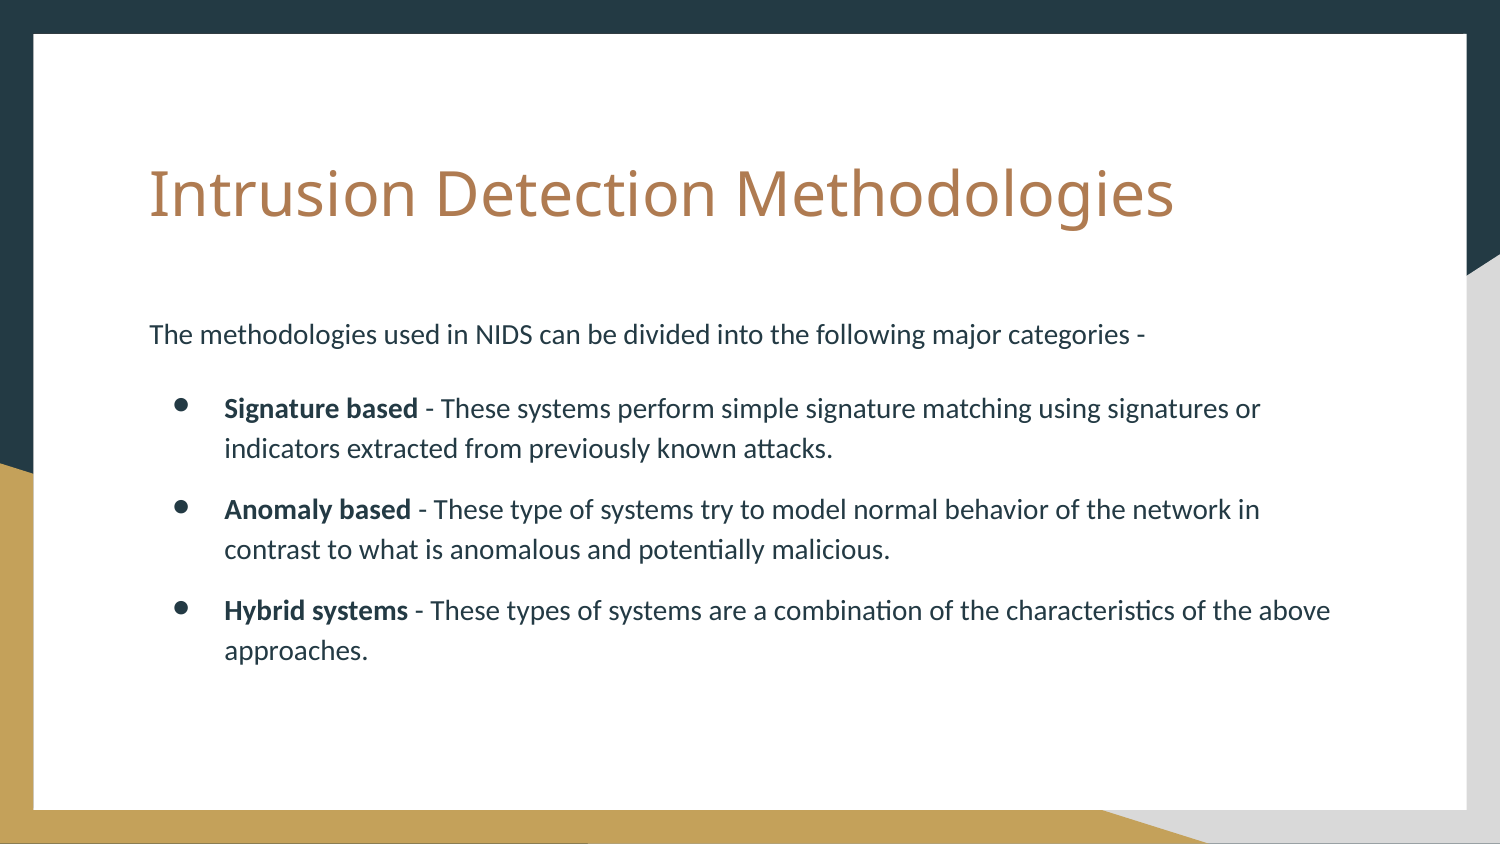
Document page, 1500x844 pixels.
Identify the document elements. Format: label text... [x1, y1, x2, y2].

title Intrusion Detection Methodologies [134, 138, 1366, 295]
list The methodologies used in NIDS can be divided into the following major categories - Signature based - These systems perform simple signature matching using signatures or indicators extracted from previously known attacks. Anomaly based - These type of systems try to model normal behavior of the network in contrast to what is anomalous and potentially malicious. Hybrid systems - These types of systems are a combination of the characteristics of the above approaches. [134, 295, 1366, 697]
